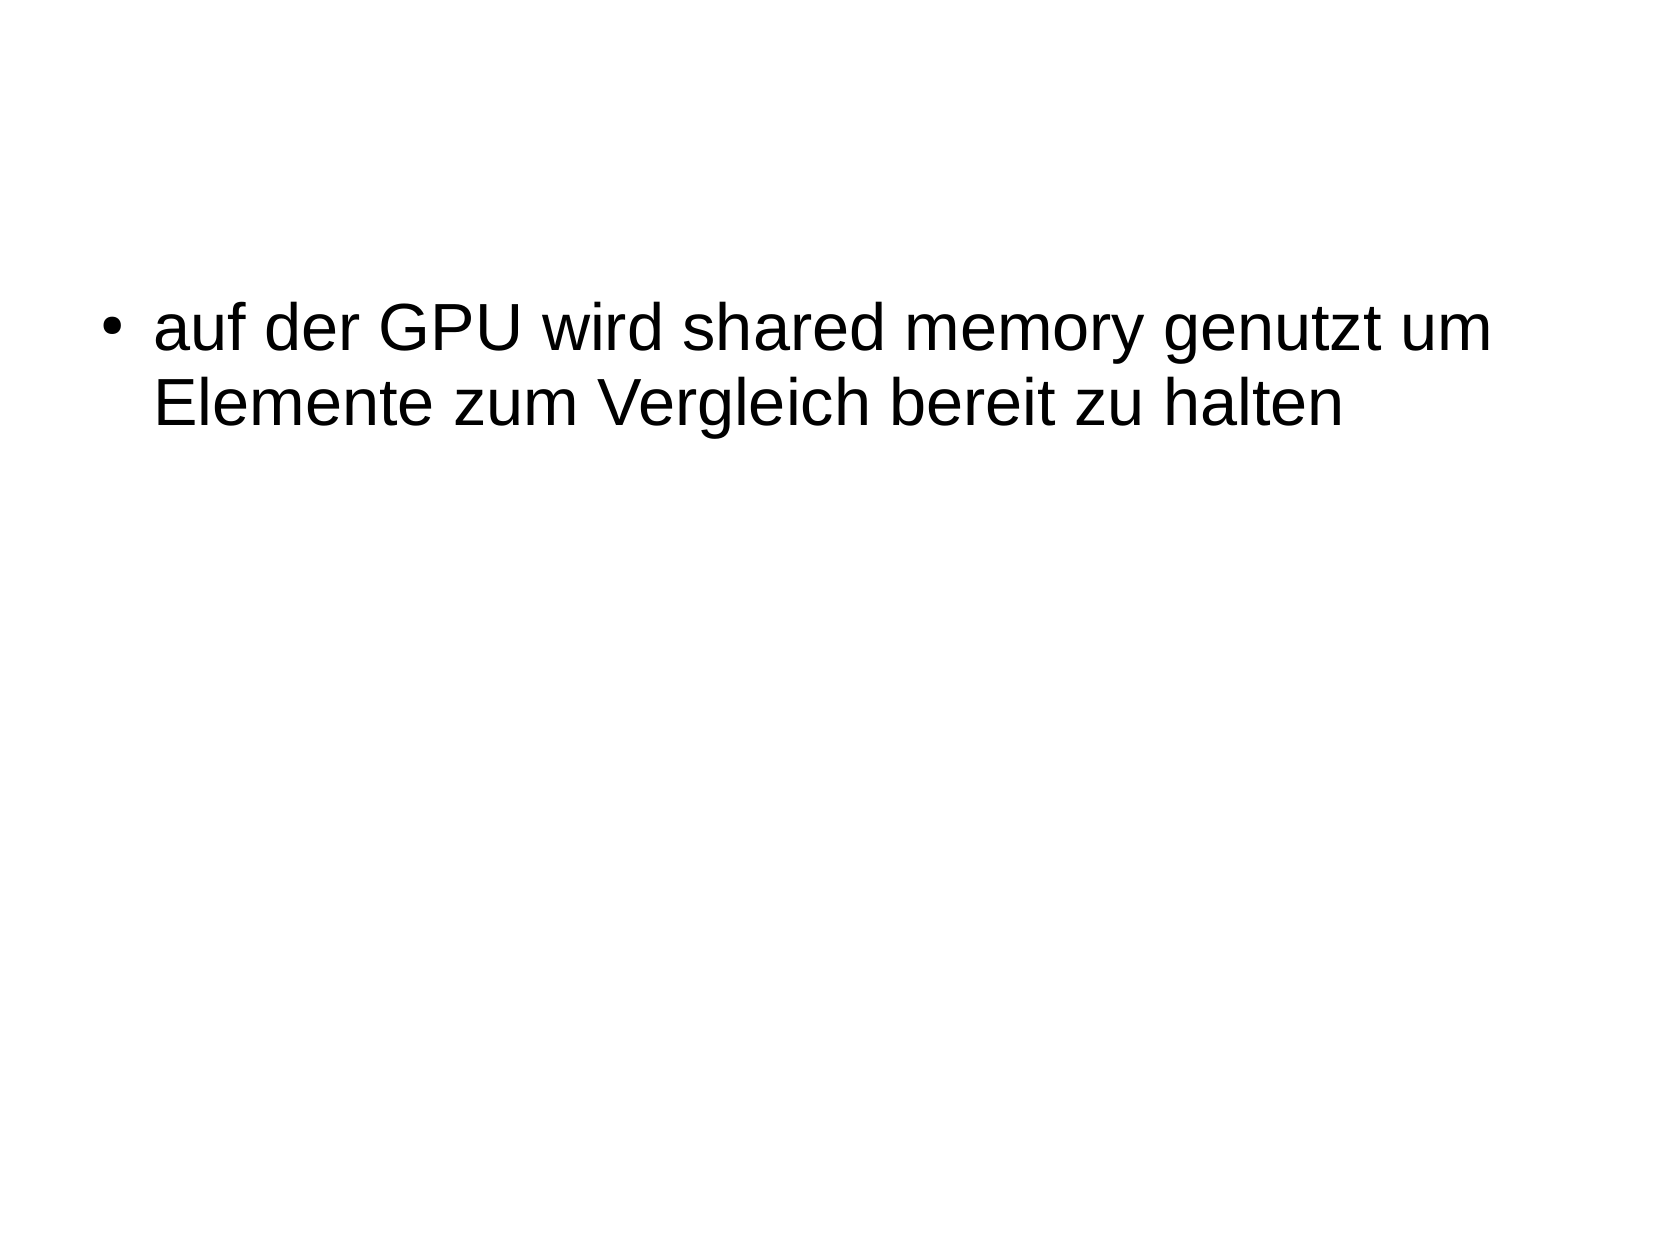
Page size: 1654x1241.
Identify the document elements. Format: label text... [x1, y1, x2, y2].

list auf der GPU wird shared memory genutzt um Elemente zum Vergleich bereit zu halten [82, 290, 1571, 1010]
